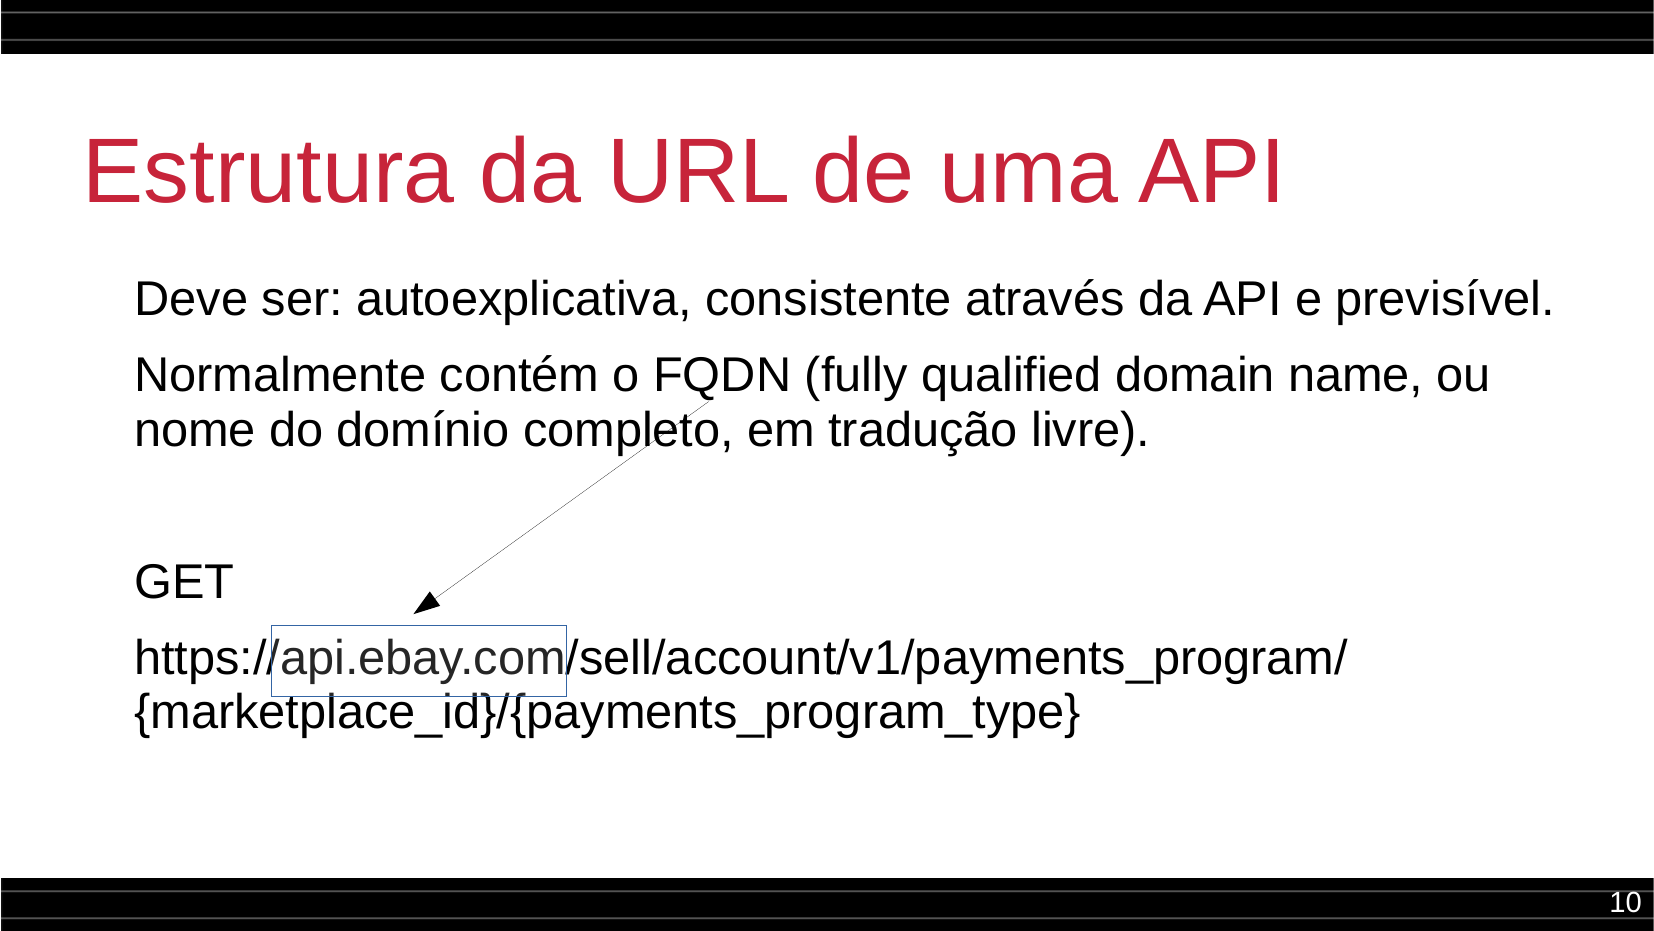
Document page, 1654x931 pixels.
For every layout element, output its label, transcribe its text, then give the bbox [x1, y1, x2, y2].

text_box [271, 625, 567, 697]
title Estrutura da URL de uma API [82, 92, 1571, 249]
picture [1, 0, 1654, 54]
list Deve ser: autoexplicativa, consistente através da API e previsível. Normalmente contém o FQDN (fully qualified domain name, ou nome do domínio completo, em tradução livre). GET https://api.ebay.com/sell/account/v1/payments_program/{marketplace_id}/{payments_program_type} [82, 271, 1571, 758]
picture [1, 878, 1654, 931]
